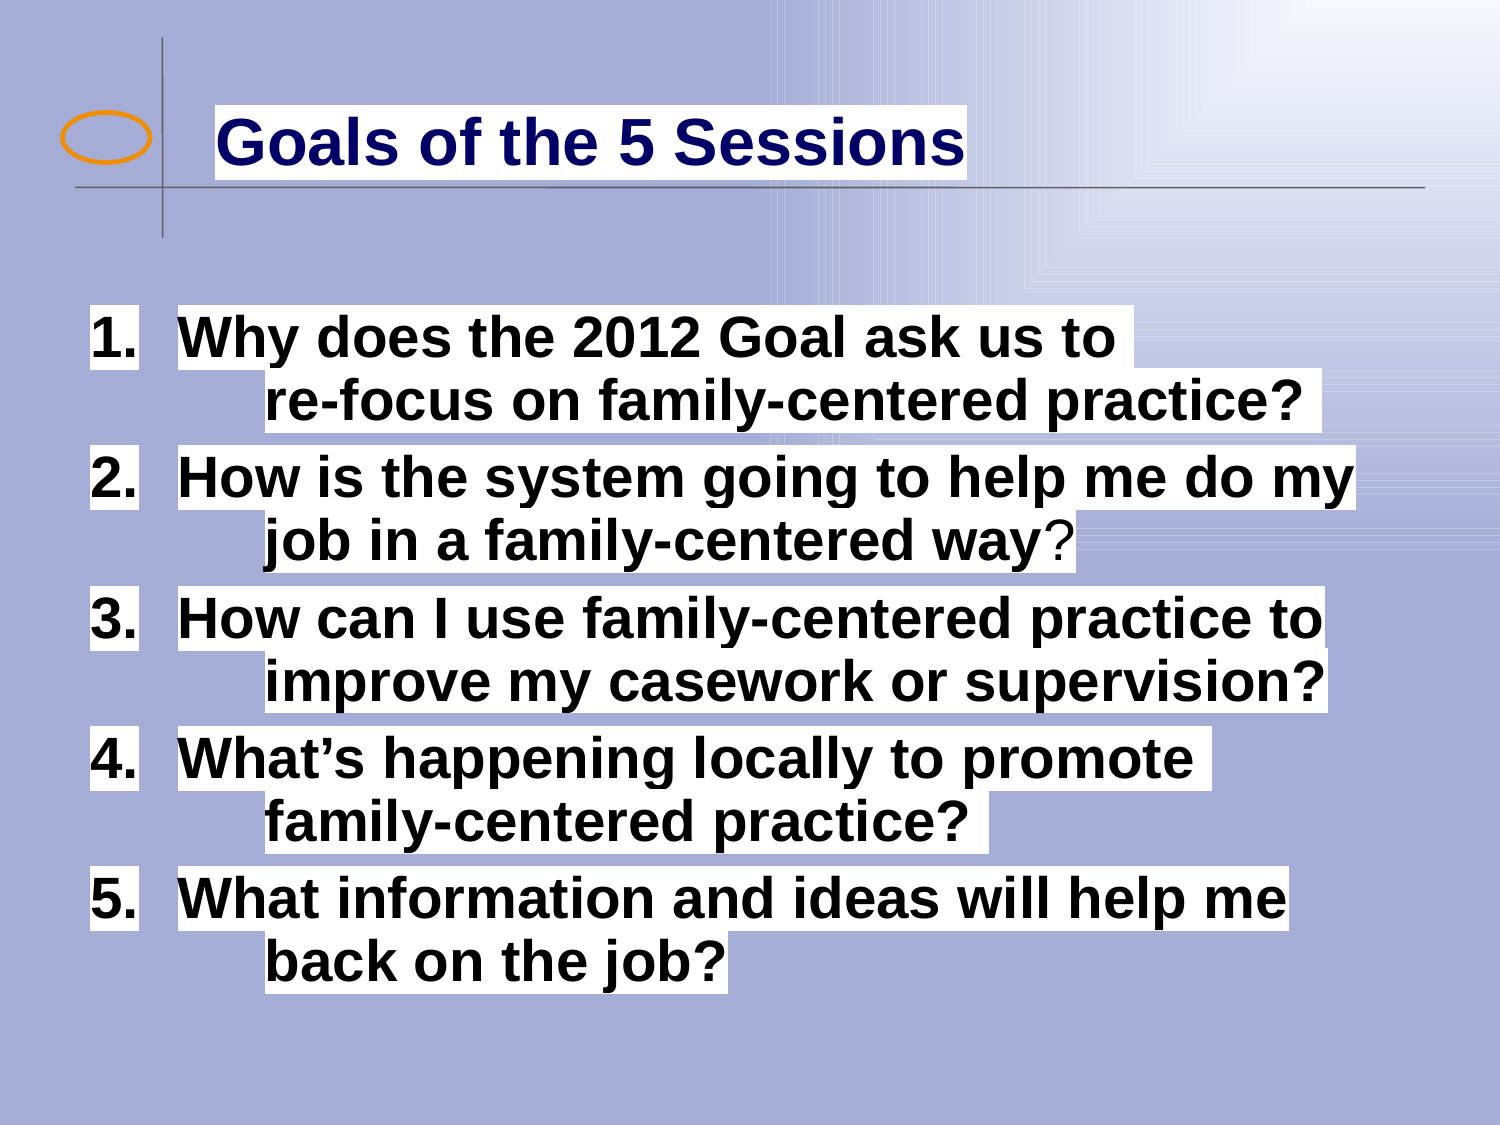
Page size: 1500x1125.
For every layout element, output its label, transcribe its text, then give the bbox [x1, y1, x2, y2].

title Goals of the 5 Sessions [200, 45, 1426, 233]
list Why does the 2012 Goal ask us to re-focus on family-centered practice? How is the system going to help me do my job in a family-centered way? How can I use family-centered practice to improve my casework or supervision? What’s happening locally to promote family-centered practice? What information and ideas will help me back on the job? [75, 299, 1426, 1005]
